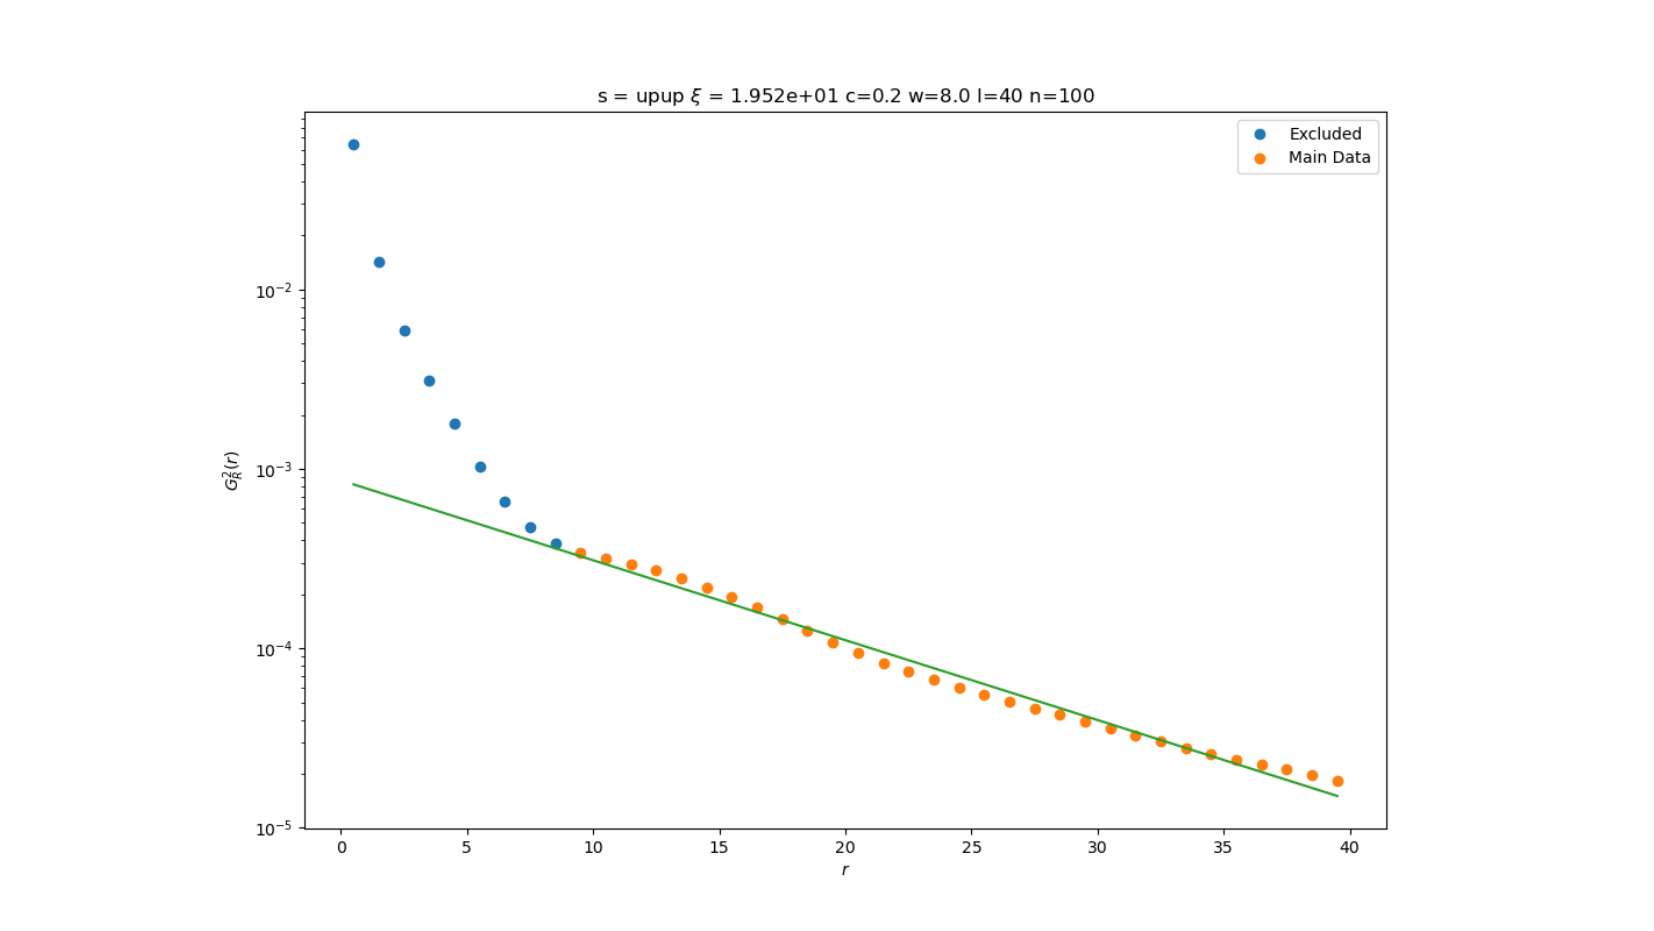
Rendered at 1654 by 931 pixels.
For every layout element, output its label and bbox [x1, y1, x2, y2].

picture [130, 0, 1526, 931]
